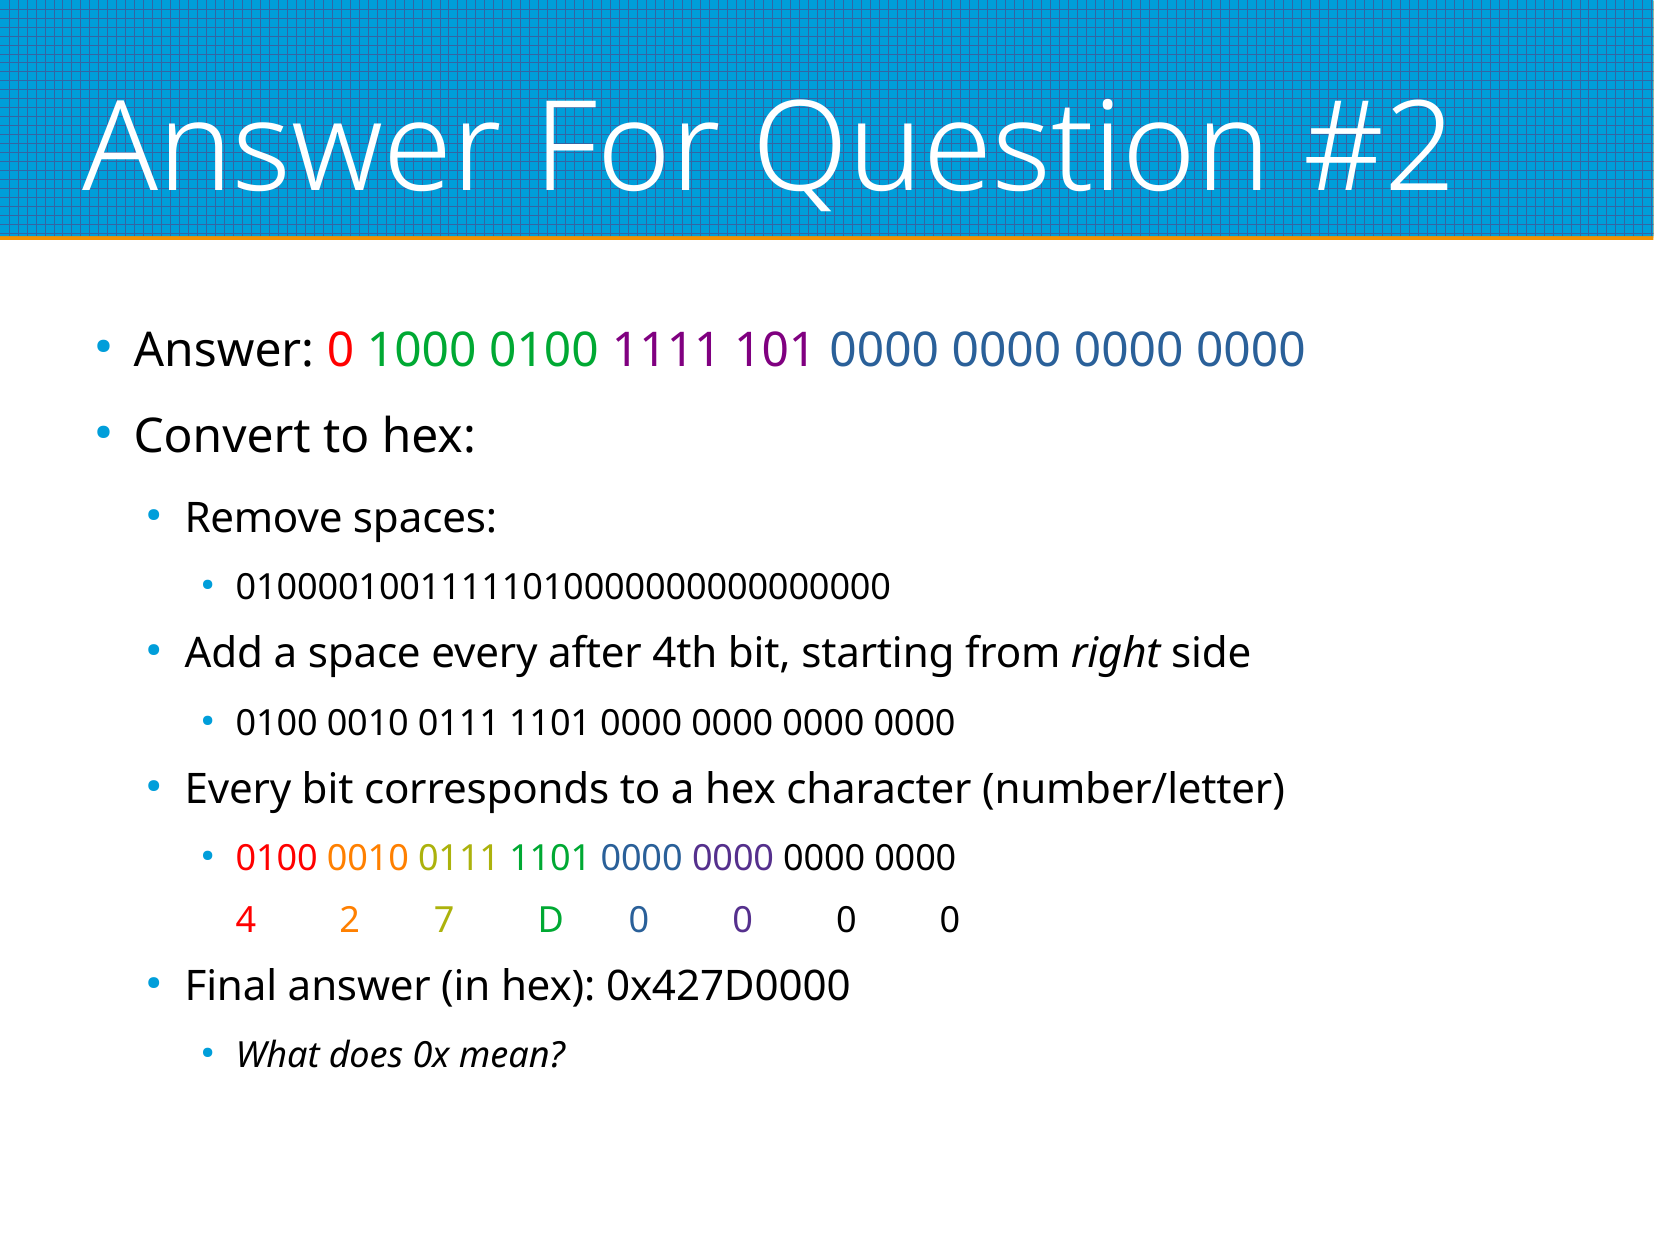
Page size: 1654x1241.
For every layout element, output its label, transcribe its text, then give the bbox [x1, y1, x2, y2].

list Answer: 0 1000 0100 1111 101 0000 0000 0000 0000 Convert to hex: Remove spaces: 01000010011111010000000000000000 Add a space every after 4th bit, starting from right side 0100 0010 0111 1101 0000 0000 0000 0000 Every bit corresponds to a hex character (number/letter) 0100 0010 0111 1101 0000 0000 0000 0000 4 2 7 D 0 0 0 0 Final answer (in hex): 0x427D0000 What does 0x mean? [82, 314, 1563, 1081]
title Answer For Question #2 [82, 19, 1571, 227]
